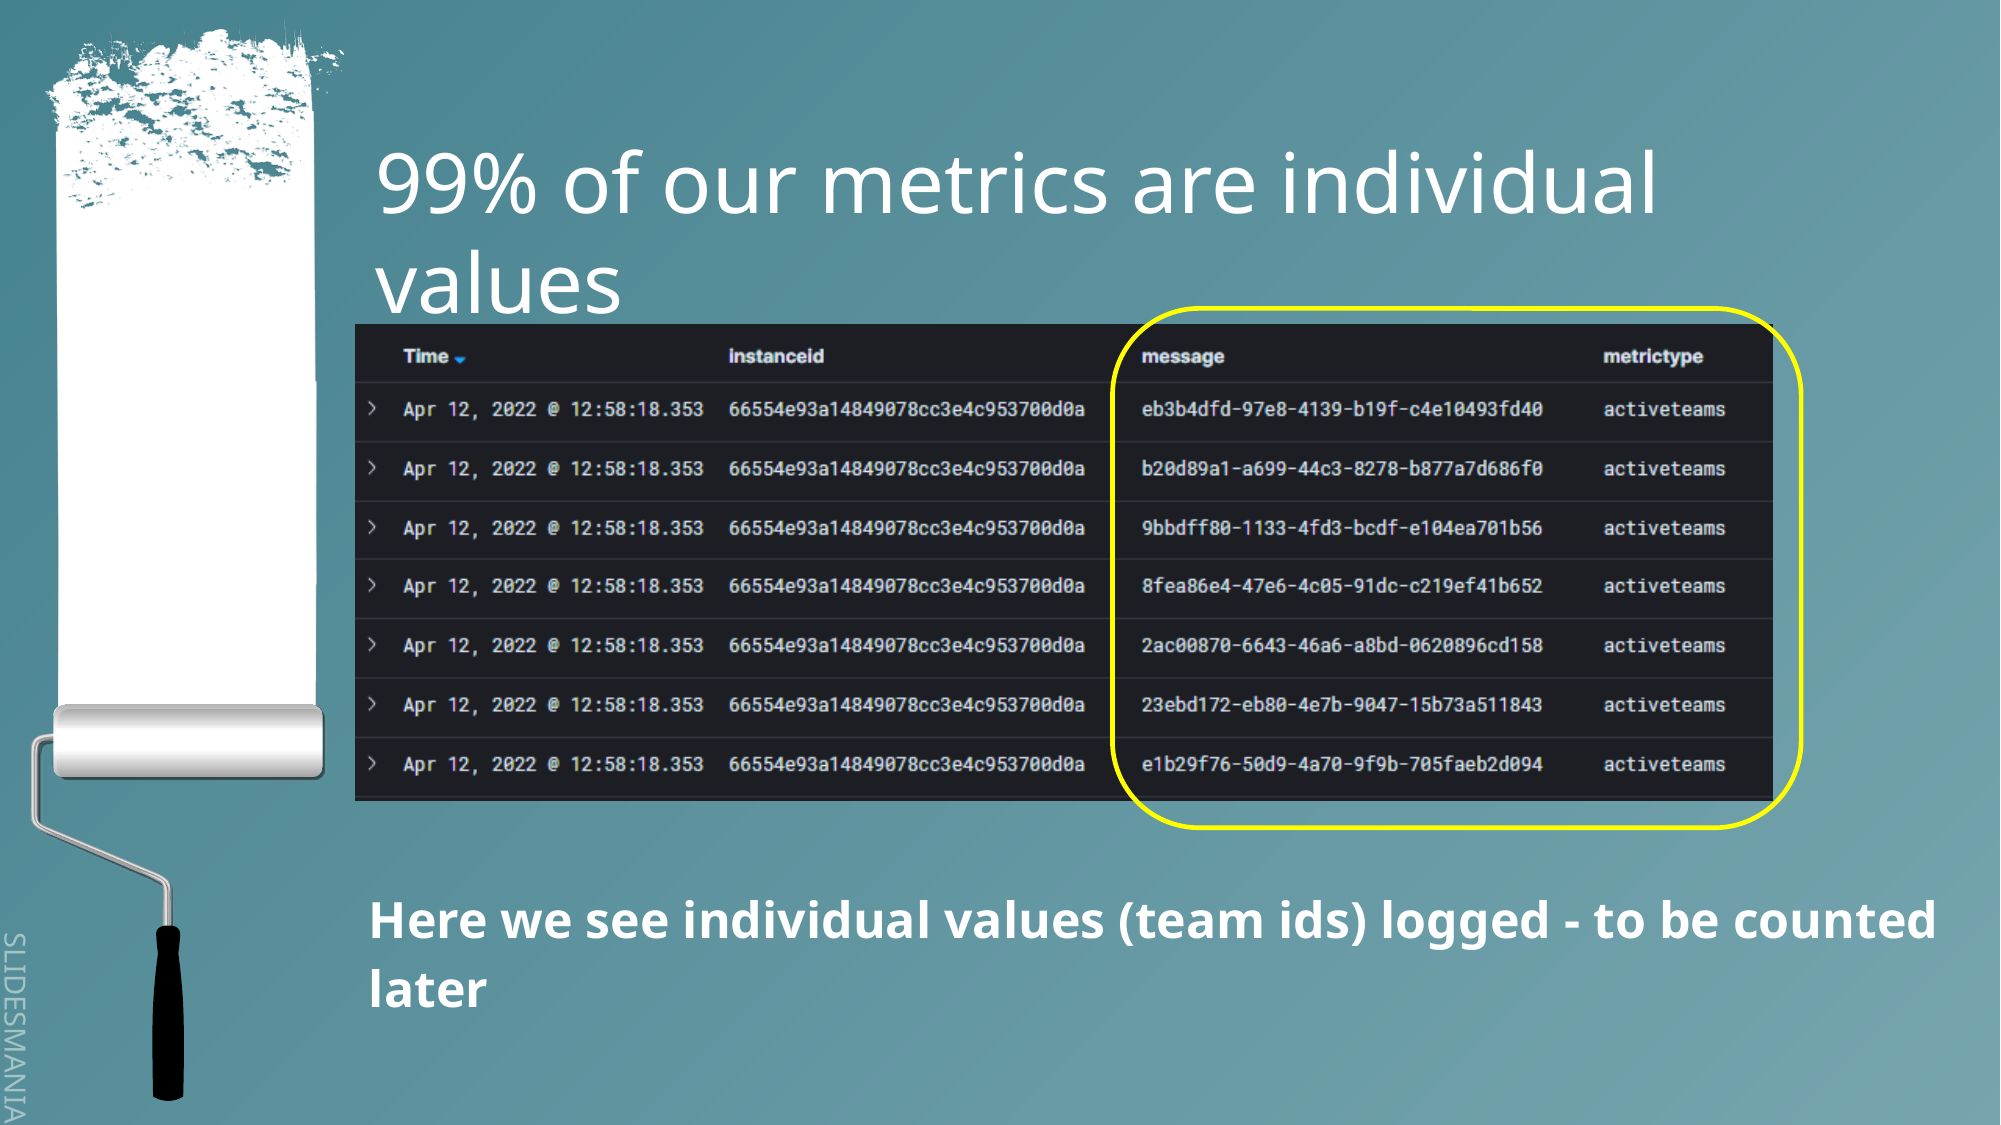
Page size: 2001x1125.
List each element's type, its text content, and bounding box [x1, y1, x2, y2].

picture [44, 741, 53, 771]
title 99% of our metrics are individual values [355, 109, 1899, 236]
picture [1115, 324, 1773, 801]
picture [44, 18, 345, 771]
picture [355, 324, 1144, 801]
list Here we see individual values (team ids) logged - to be counted later [349, 859, 1999, 1083]
